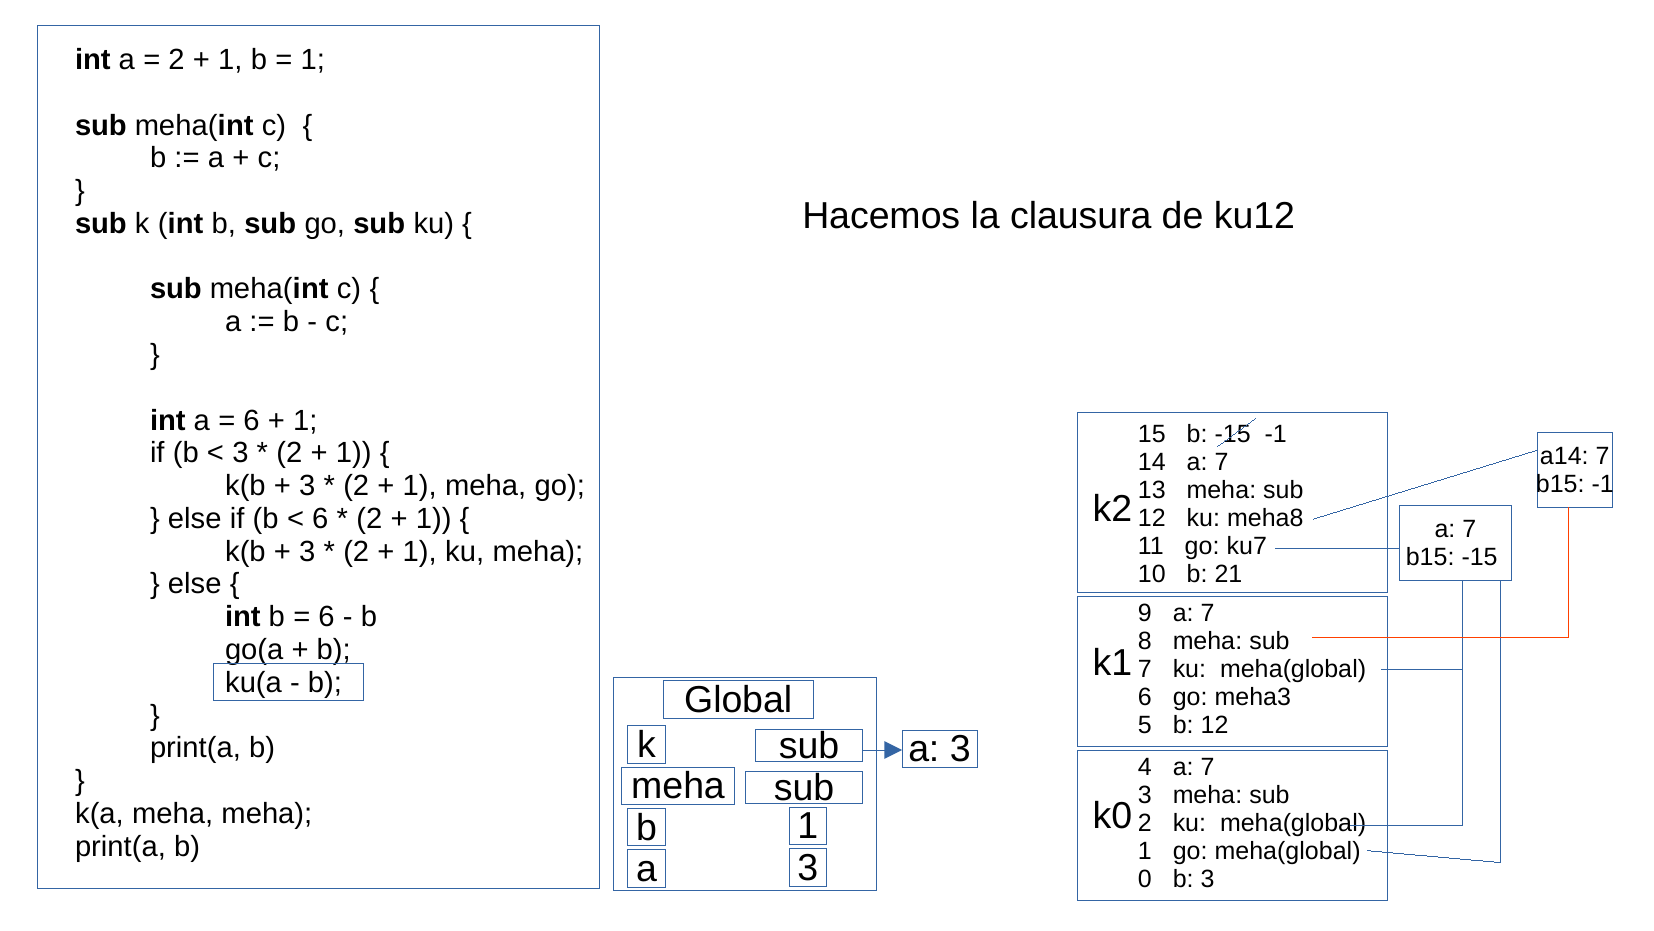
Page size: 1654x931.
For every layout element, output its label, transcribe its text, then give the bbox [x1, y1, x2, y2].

text_box k [627, 725, 666, 764]
text_box a: 3 [902, 730, 978, 768]
text_box 3 [789, 848, 827, 887]
text_box 9 a: 7 8 meha: sub 7 ku: meha(global) 6 go: meha3 5 b: 12 [1123, 593, 1382, 747]
text_box Hacemos la clausura de ku12 [787, 187, 1310, 245]
text_box sub [755, 729, 863, 762]
text_box sub [745, 771, 863, 804]
text_box b [627, 808, 666, 846]
text_box k2 [1077, 480, 1123, 538]
text_box a14: 7 b15: -1 [1537, 432, 1613, 508]
text_box 15 b: -15 -1 14 a: 7 13 meha: sub 12 ku: meha8 11 go: ku7 10 b: 21 [1123, 412, 1319, 596]
text_box k0 [1077, 787, 1123, 845]
text_box 4 a: 7 3 meha: sub 2 ku: meha(global) 1 go: meha(global) 0 b: 3 [1123, 747, 1382, 901]
text_box a: 7 b15: -15 [1399, 505, 1512, 581]
text_box meha [621, 767, 735, 805]
text_box Global [663, 680, 814, 719]
text_box 1 [789, 807, 827, 845]
text_box a [627, 849, 666, 888]
text_box k1 [1077, 634, 1123, 691]
subtitle int a = 2 + 1, b = 1; sub meha(int c) { b := a + c; } sub k (int b, sub go, sub ku) { sub meha(int c) { a := b - c; } int a = 6 + 1; if (b < 3 * (2 + 1)) { k(b + 3 * (2 + 1), meha, go); } else if (b < 6 * (2 + 1)) { k(b + 3 * (2 + 1), ku, meha); } else { int b = 6 - b go(a + b); ku(a - b); } print(a, b) } k(a, meha, meha); print(a, b) [75, 43, 638, 863]
